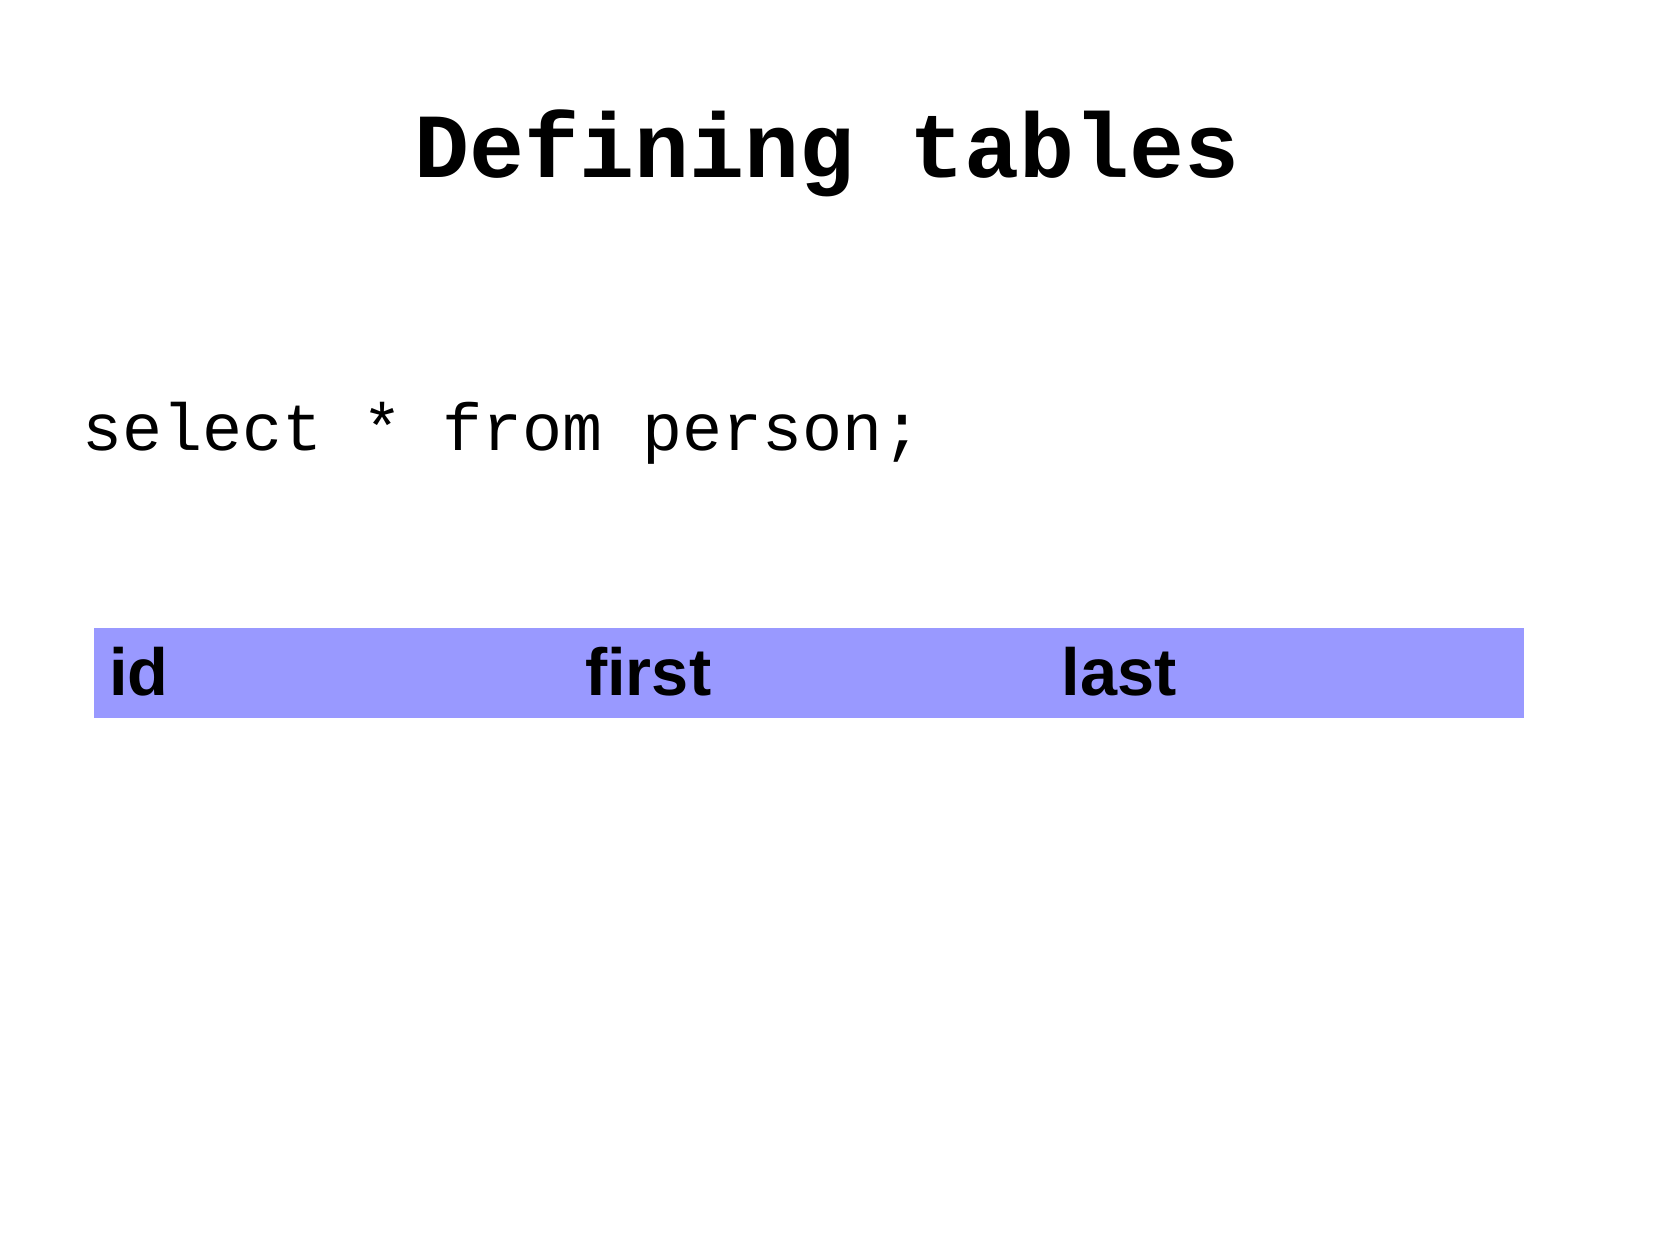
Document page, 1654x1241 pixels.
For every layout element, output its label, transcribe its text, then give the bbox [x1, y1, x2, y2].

list select * from person; [82, 290, 1571, 584]
title Defining tables [82, 49, 1571, 257]
table_header last [1047, 628, 1524, 718]
table_header first [571, 628, 1047, 718]
table_header id [94, 628, 571, 718]
